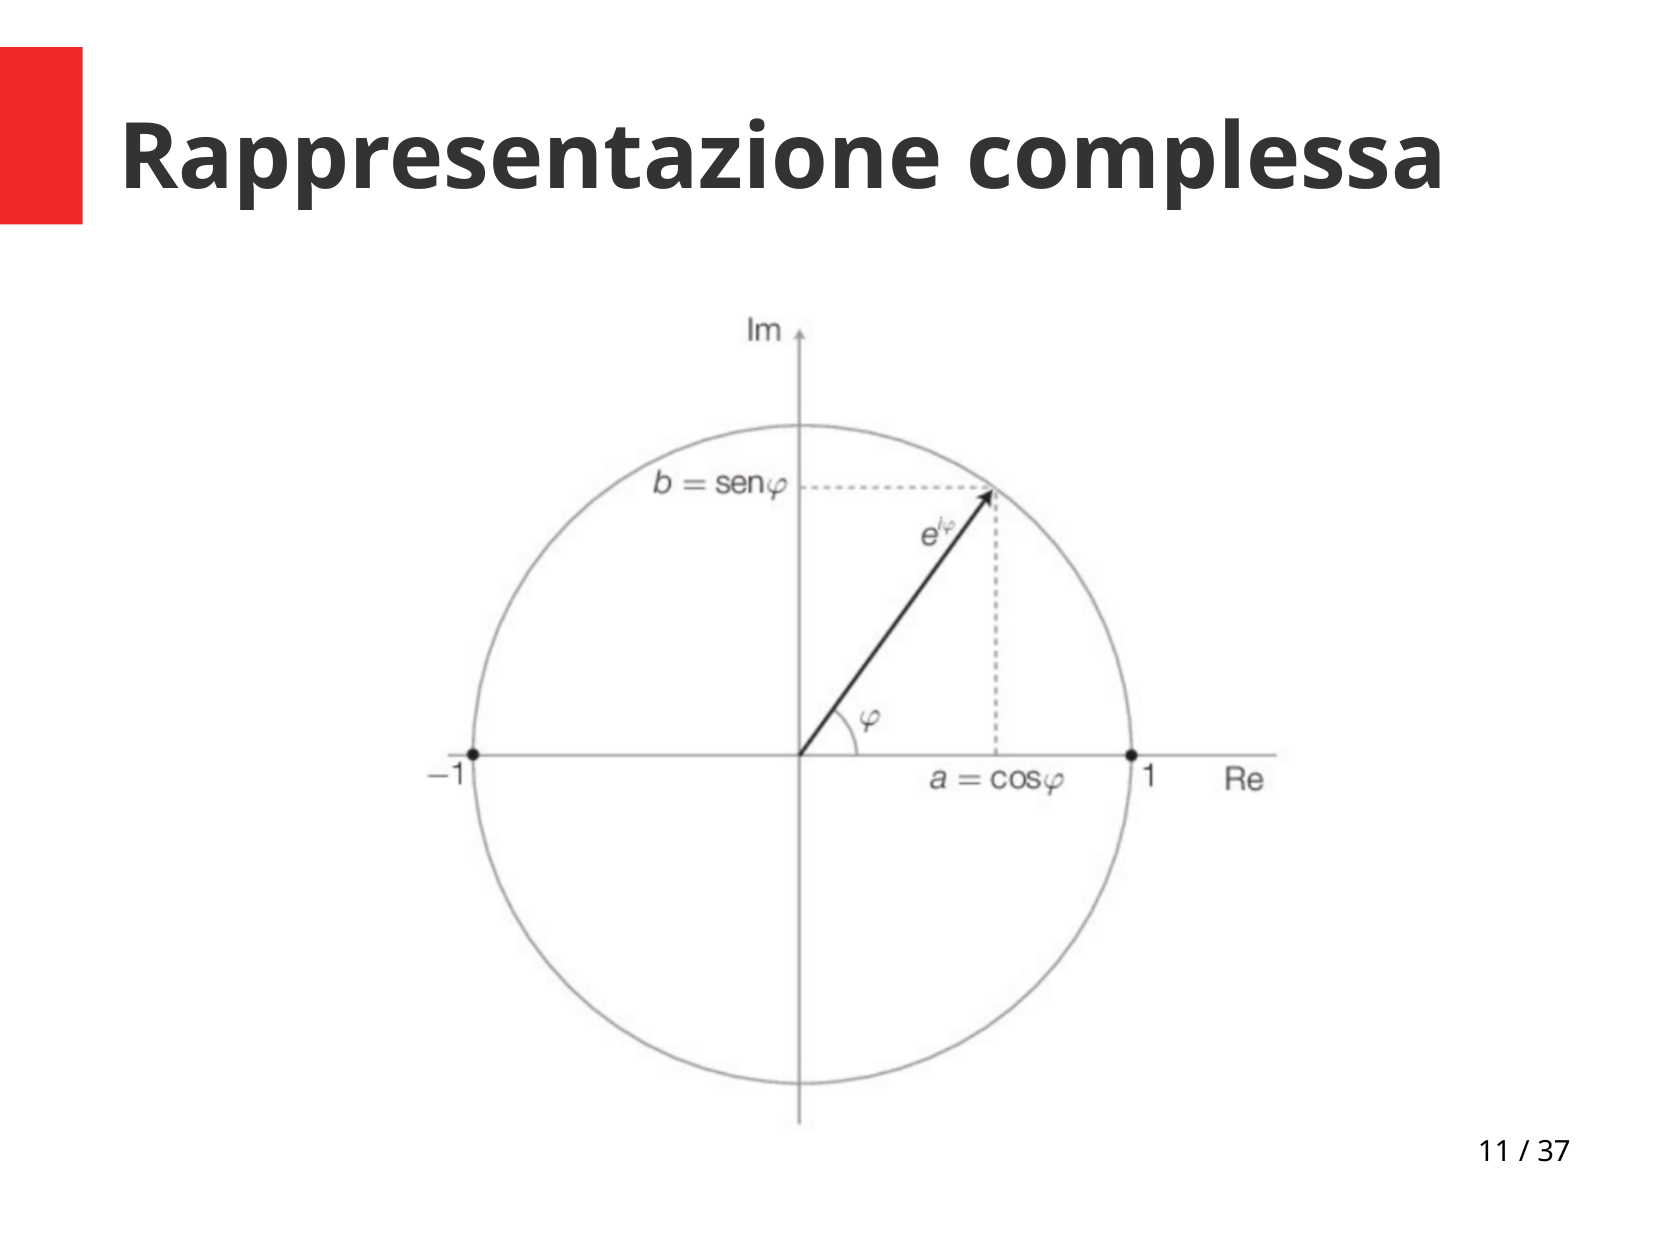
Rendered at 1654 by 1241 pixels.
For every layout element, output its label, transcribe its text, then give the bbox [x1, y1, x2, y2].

picture [377, 271, 1318, 1132]
title Rappresentazione complessa [118, 45, 1571, 260]
